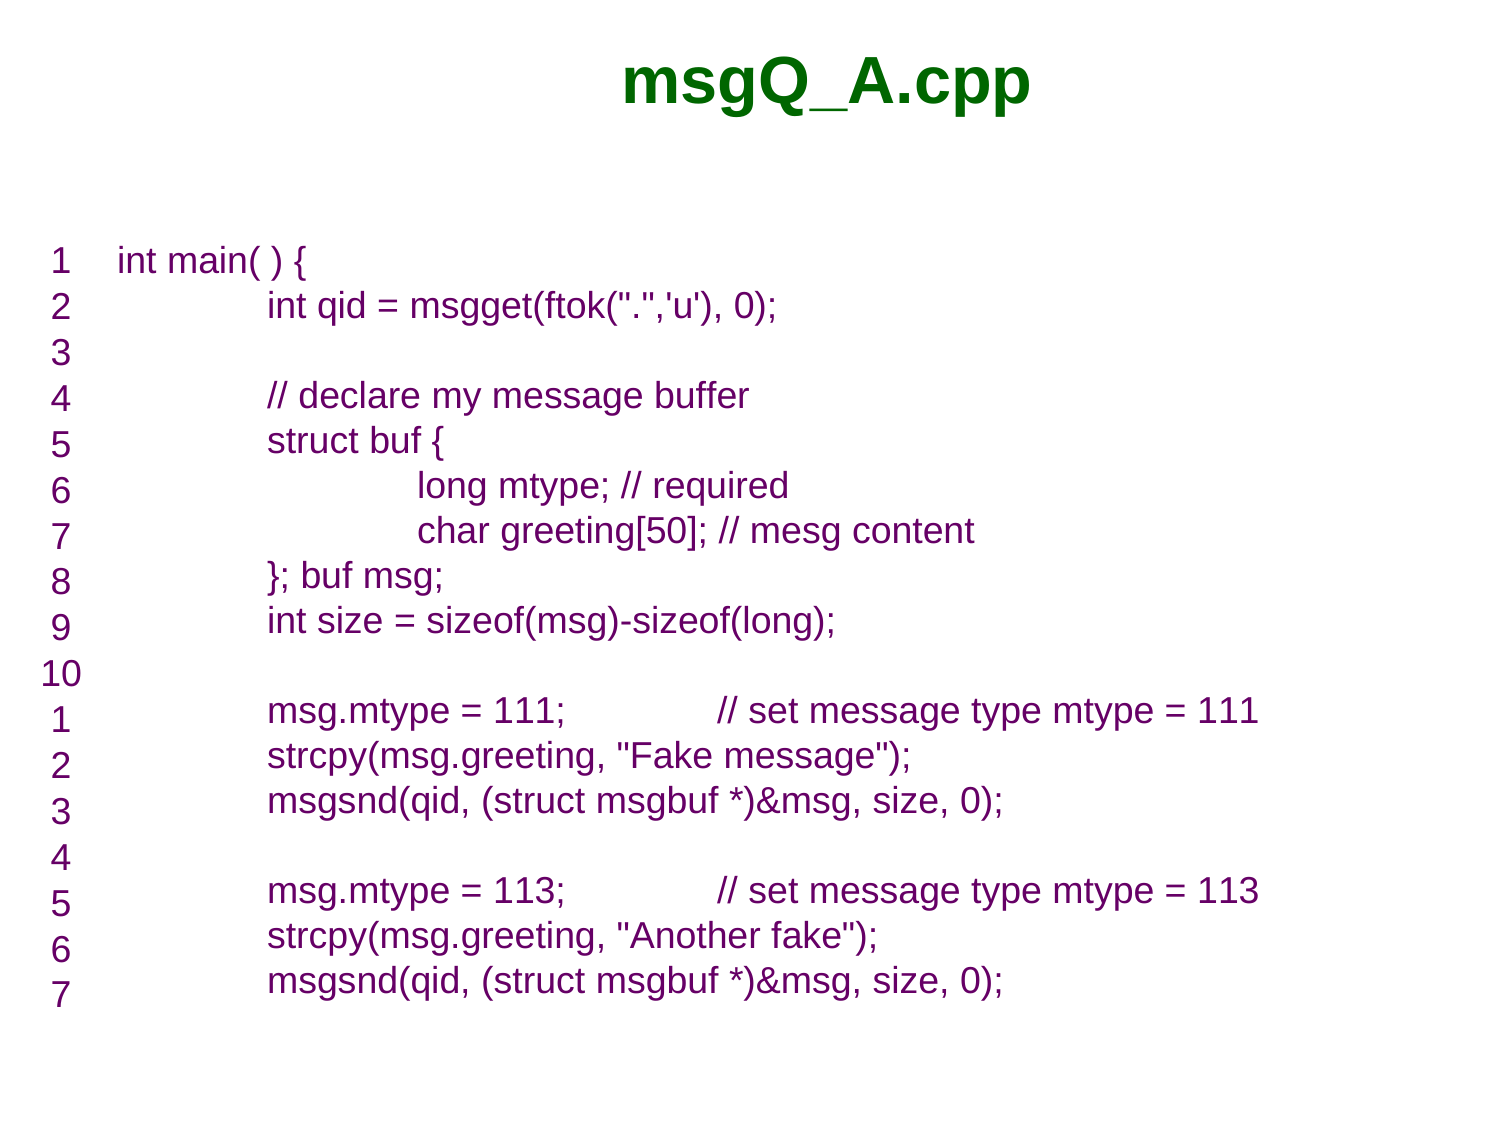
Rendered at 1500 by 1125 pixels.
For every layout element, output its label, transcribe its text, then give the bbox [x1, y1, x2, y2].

text_box int main( ) { int qid = msgget(ftok(".",'u'), 0); // declare my message buffer struct buf { long mtype; // required char greeting[50]; // mesg content }; buf msg; int size = sizeof(msg)-sizeof(long); msg.mtype = 111; // set message type mtype = 111 strcpy(msg.greeting, "Fake message"); msgsnd(qid, (struct msgbuf *)&msg, size, 0); msg.mtype = 113; // set message type mtype = 113 strcpy(msg.greeting, "Another fake"); msgsnd(qid, (struct msgbuf *)&msg, size, 0); [102, 228, 1440, 1010]
text_box 1 2 3 4 5 6 7 8 9 10 1 2 3 4 5 6 7 [0, 248, 123, 1021]
title msgQ_A.cpp [154, 29, 1500, 125]
